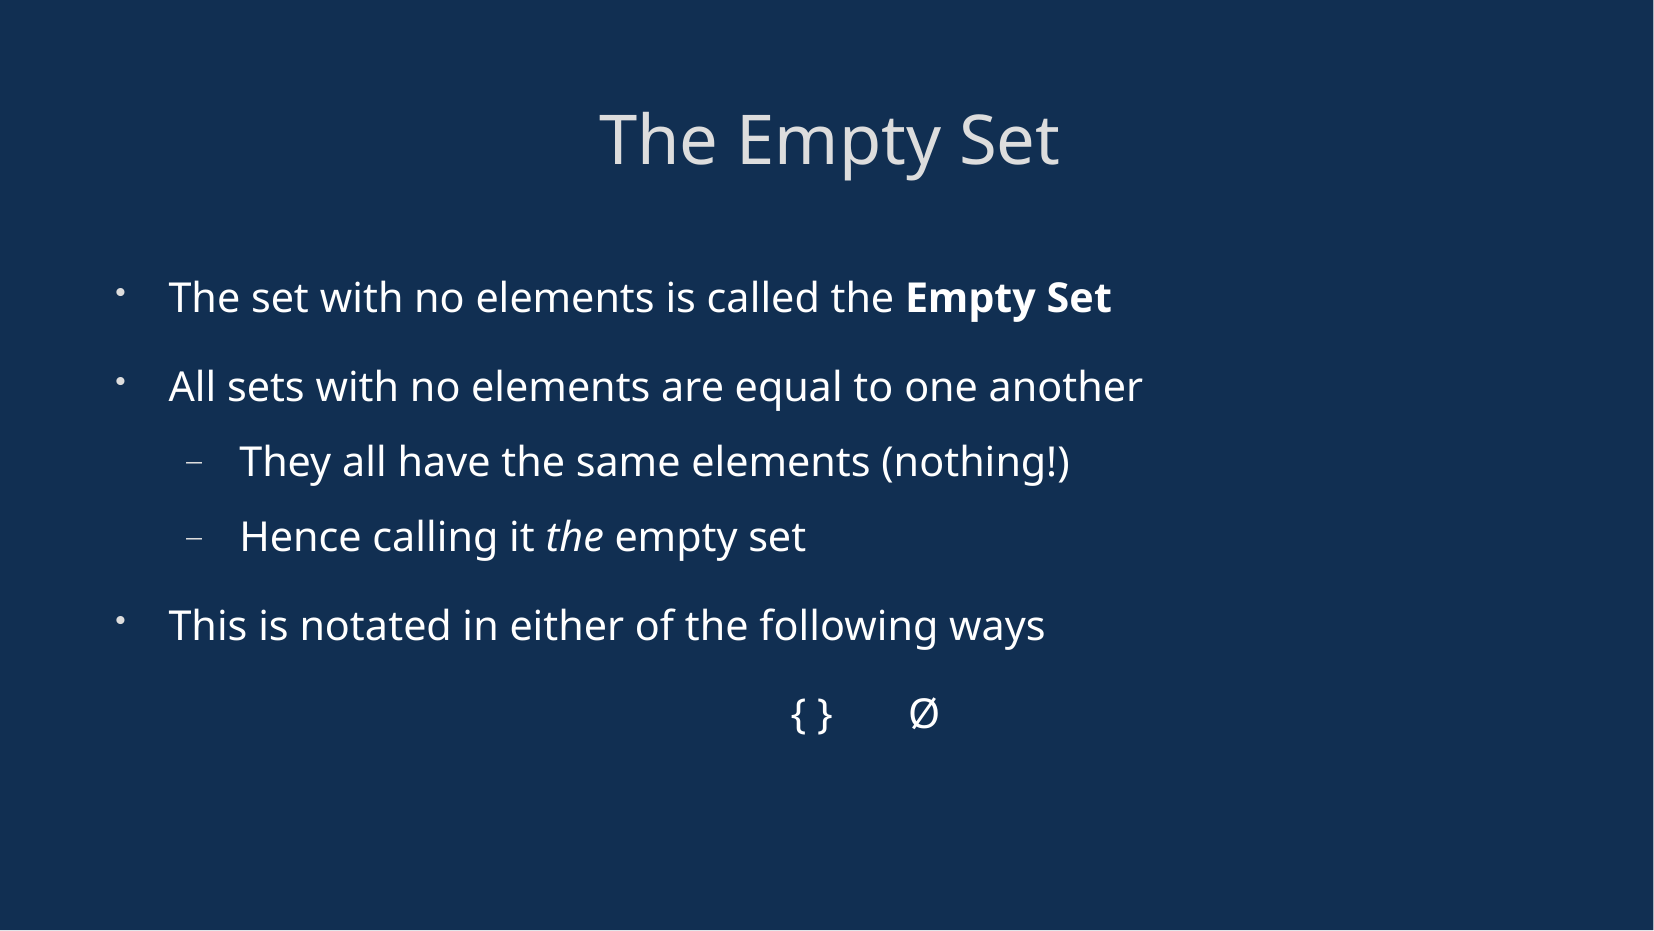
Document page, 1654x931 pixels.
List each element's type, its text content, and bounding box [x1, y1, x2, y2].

list The set with no elements is called the Empty Set All sets with no elements are equal to one another They all have the same elements (nothing!) Hence calling it the empty set This is notated in either of the following ways { } Ø [97, 268, 1563, 806]
title The Empty Set [97, 56, 1563, 220]
